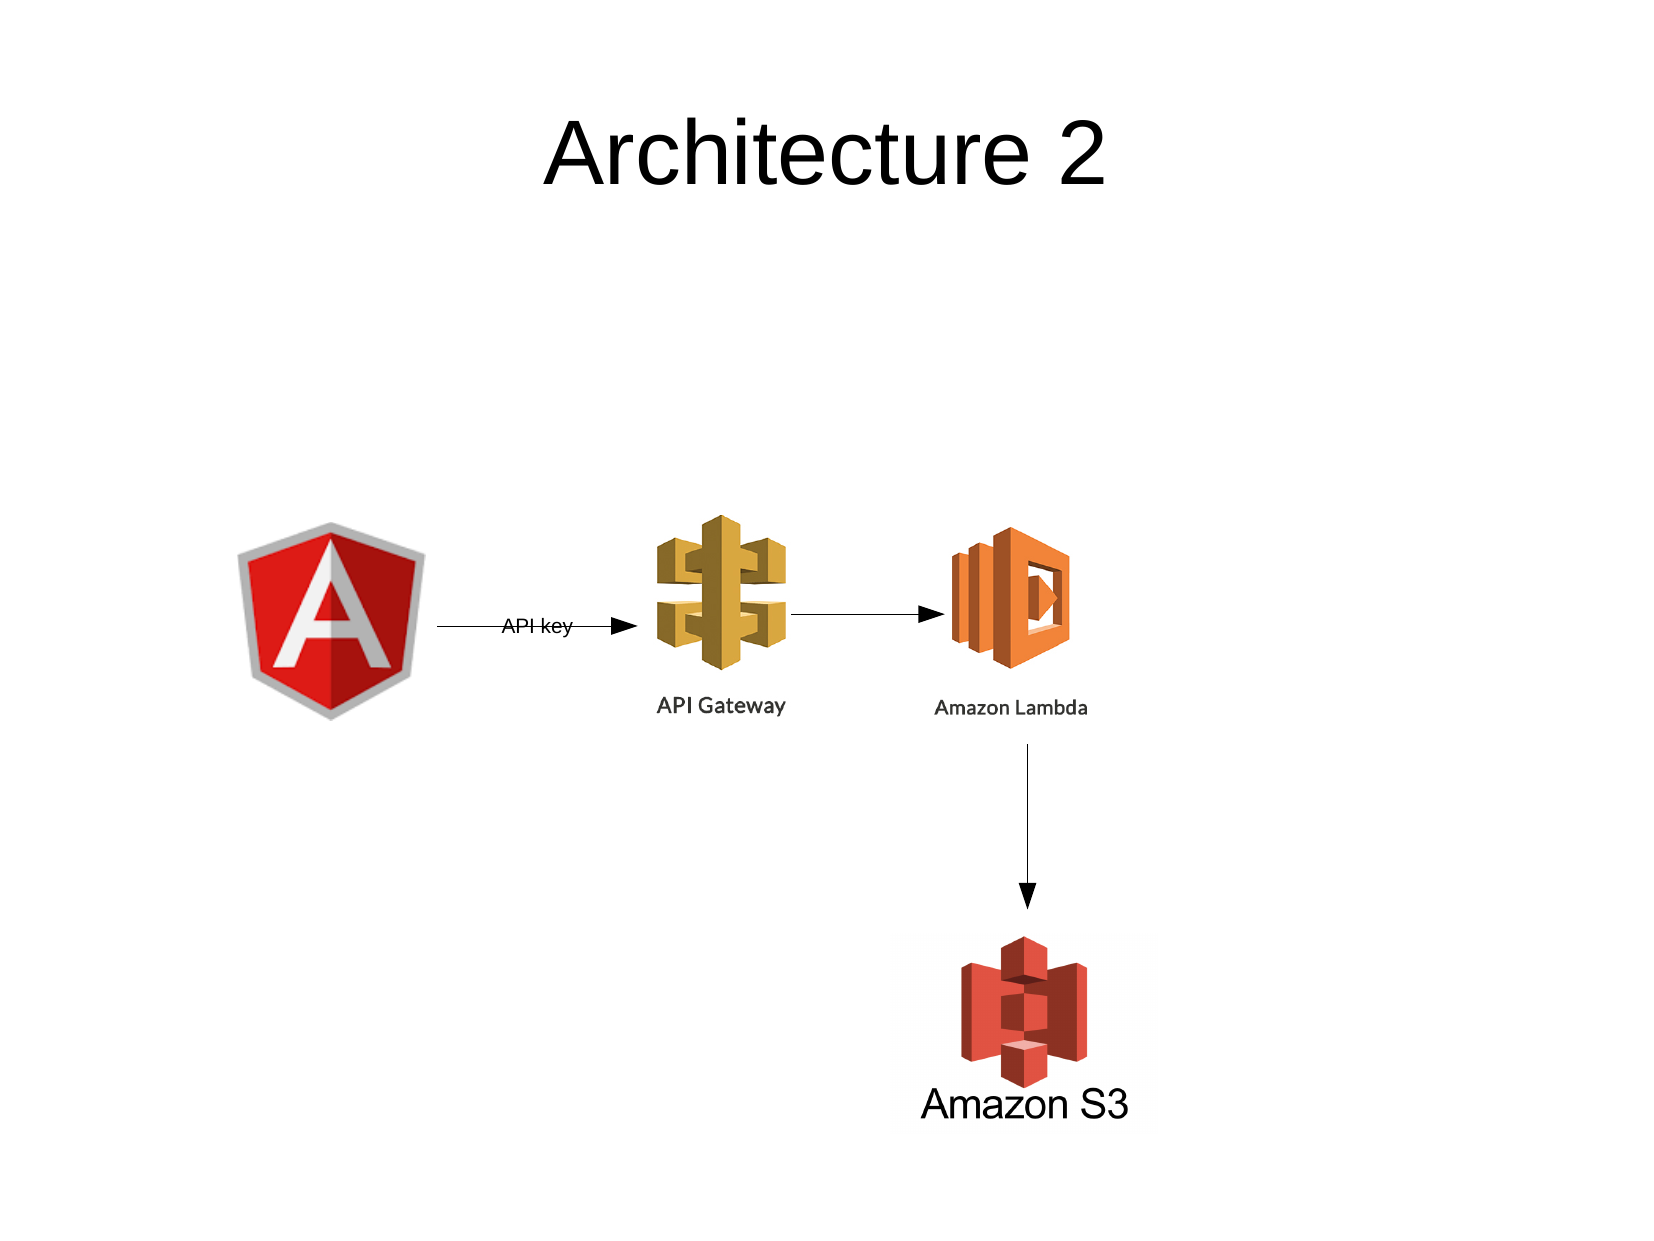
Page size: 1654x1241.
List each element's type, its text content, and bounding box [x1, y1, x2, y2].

picture [625, 515, 814, 721]
picture [909, 519, 1102, 721]
picture [890, 933, 1158, 1134]
title Architecture 2 [82, 49, 1571, 257]
picture [237, 522, 426, 721]
